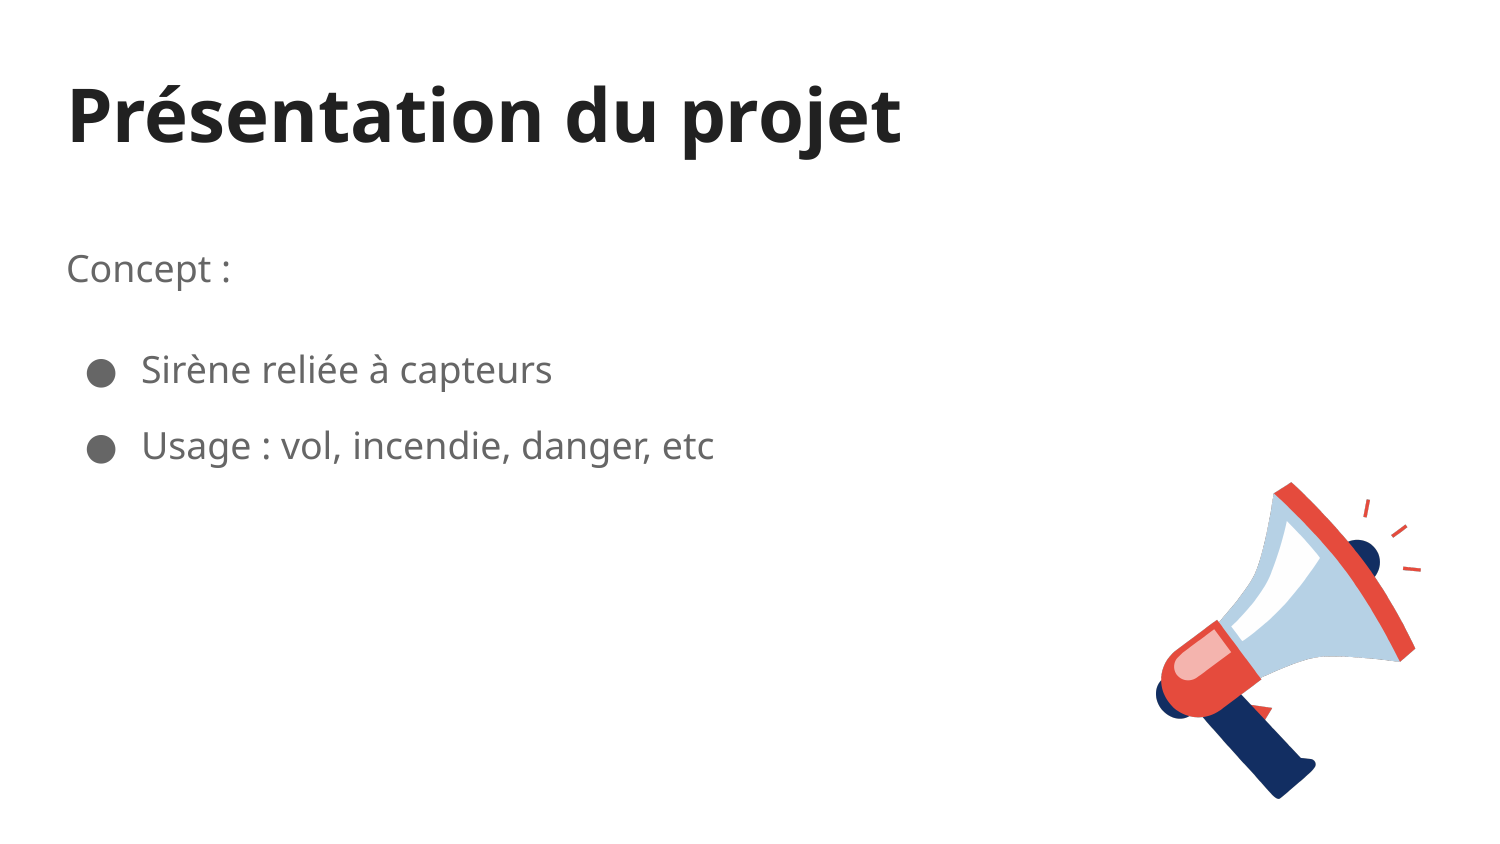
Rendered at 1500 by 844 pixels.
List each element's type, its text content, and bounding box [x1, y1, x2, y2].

picture [1156, 482, 1421, 799]
title Présentation du projet [51, 48, 1449, 180]
list Concept : Sirène reliée à capteurs Usage : vol, incendie, danger, etc [51, 201, 1449, 750]
